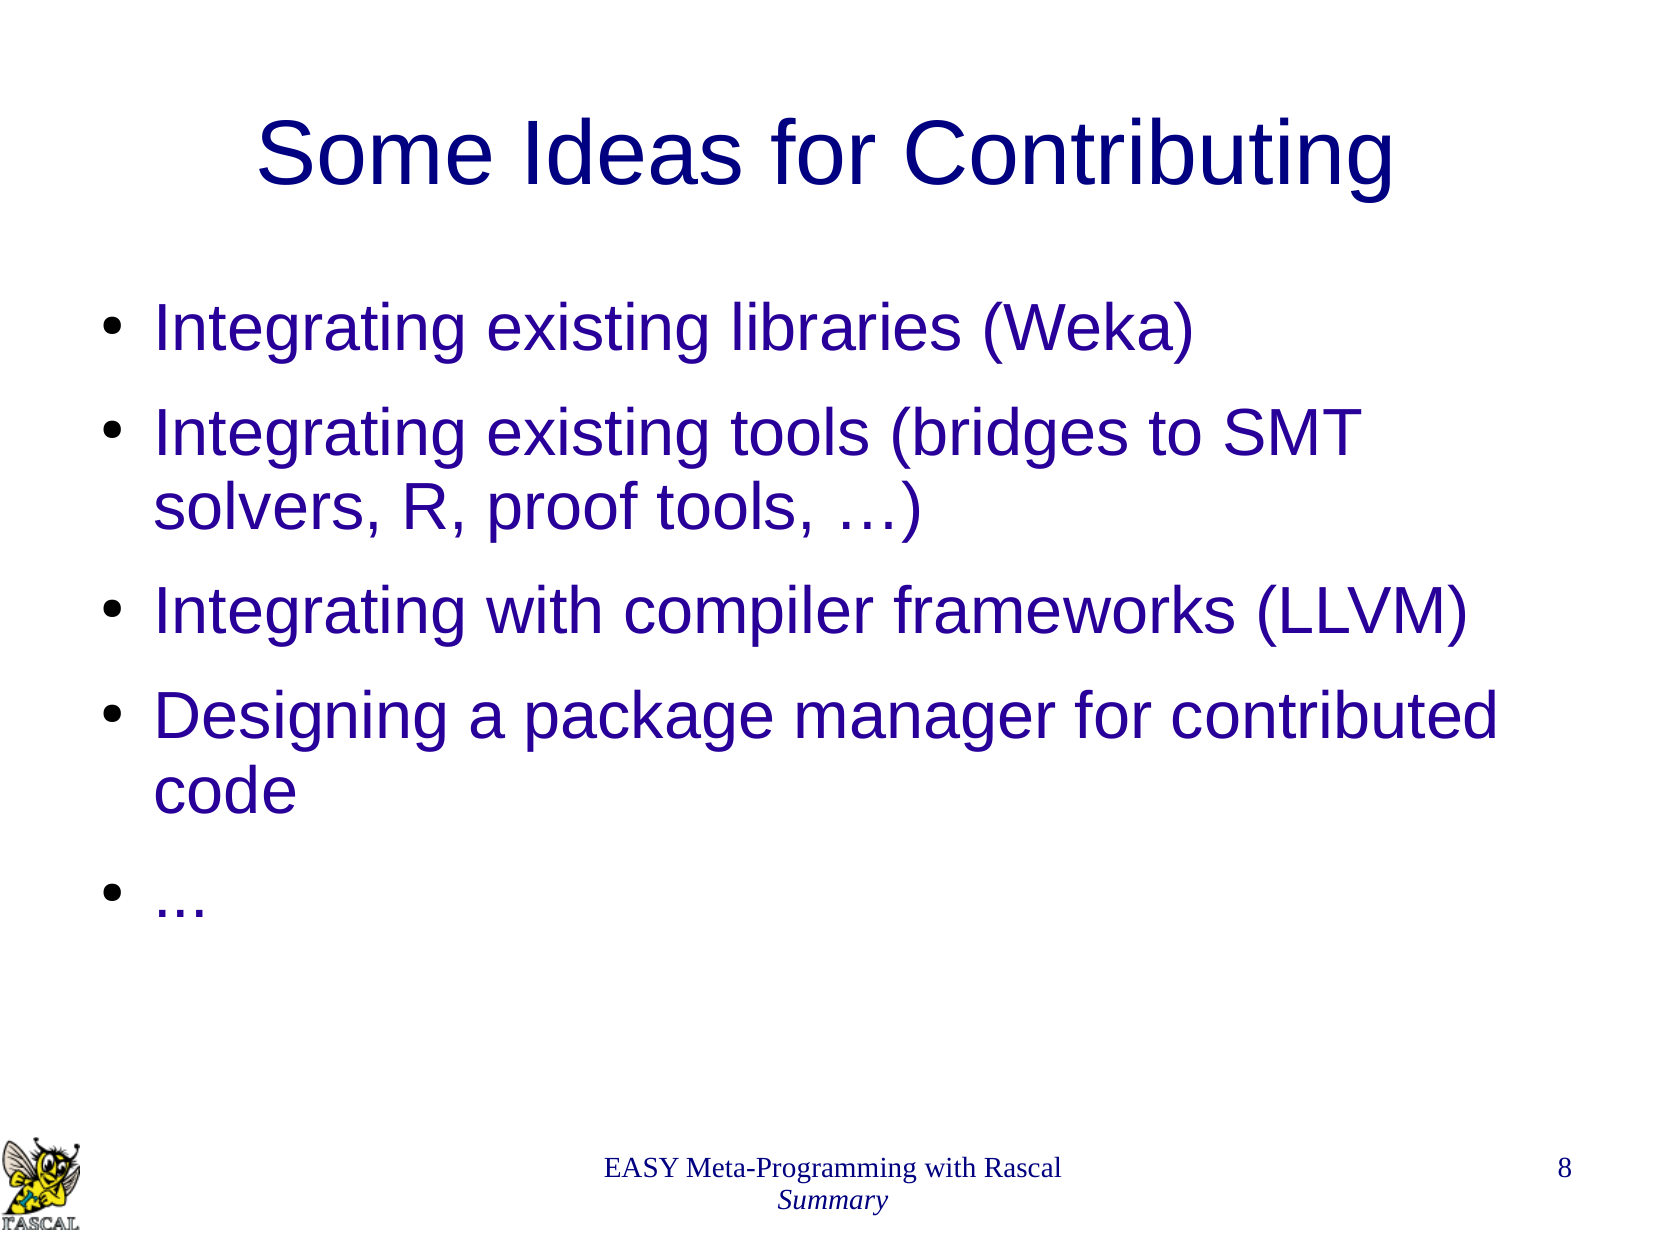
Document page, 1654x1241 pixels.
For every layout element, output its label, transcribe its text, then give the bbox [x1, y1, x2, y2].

title Some Ideas for Contributing [82, 49, 1571, 257]
picture [1, 1137, 80, 1230]
list Integrating existing libraries (Weka) Integrating existing tools (bridges to SMT solvers, R, proof tools, …) Integrating with compiler frameworks (LLVM) Designing a package manager for contributed code ... [82, 290, 1571, 1010]
